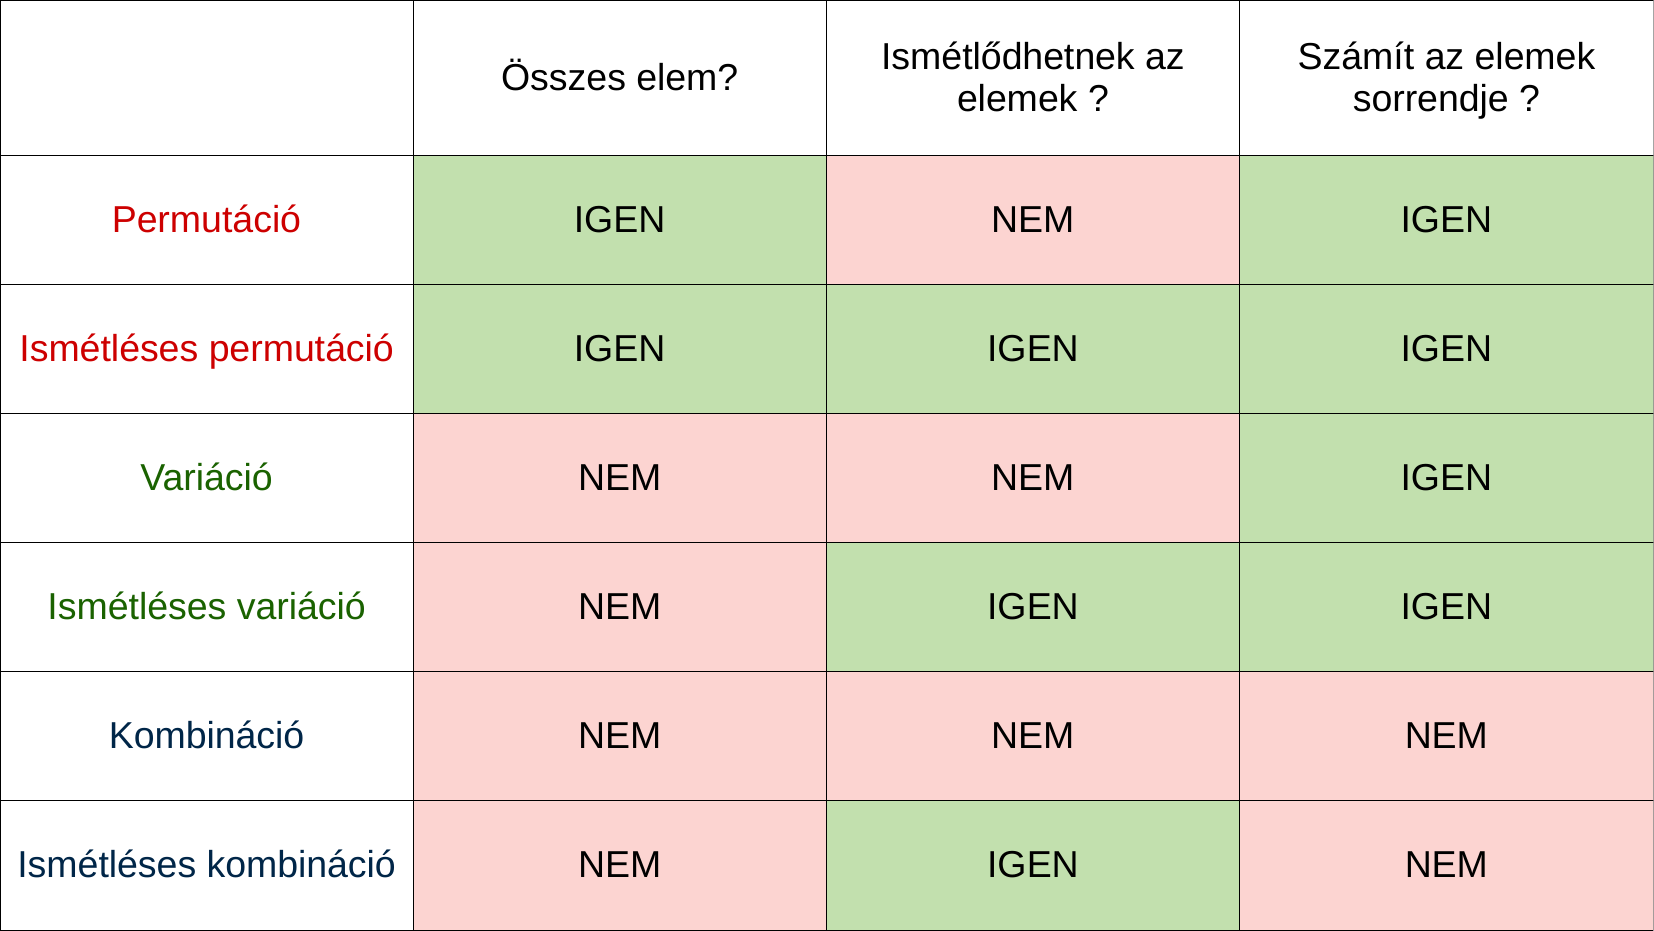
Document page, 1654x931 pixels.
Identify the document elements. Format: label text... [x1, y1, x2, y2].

table_cell NEM [1240, 672, 1653, 800]
table_cell NEM [827, 414, 1239, 542]
table_cell NEM [1240, 801, 1653, 930]
table_cell IGEN [827, 543, 1239, 671]
table_cell Ismétléses kombináció [1, 801, 413, 930]
table_cell IGEN [1240, 543, 1653, 671]
table_cell Permutáció [1, 156, 413, 284]
table_cell IGEN [1240, 156, 1653, 284]
table_cell IGEN [414, 285, 826, 413]
table_cell Variáció [1, 414, 413, 542]
table_header Ismétlődhetnek az elemek ? [827, 1, 1239, 155]
table_cell IGEN [1240, 285, 1653, 413]
table_cell IGEN [827, 285, 1239, 413]
table_cell NEM [414, 801, 826, 930]
table_cell IGEN [1240, 414, 1653, 542]
table_cell NEM [414, 672, 826, 800]
table_header Számít az elemek sorrendje ? [1240, 1, 1653, 155]
table_cell NEM [414, 414, 826, 542]
table_cell NEM [414, 543, 826, 671]
table_cell IGEN [827, 801, 1239, 930]
table_cell NEM [827, 156, 1239, 284]
table_cell IGEN [414, 156, 826, 284]
table_cell Ismétléses variáció [1, 543, 413, 671]
table_header [1, 1, 413, 155]
table_cell Ismétléses permutáció [1, 285, 413, 413]
table_header Összes elem? [414, 1, 826, 155]
table_cell NEM [827, 672, 1239, 800]
table_cell Kombináció [1, 672, 413, 800]
